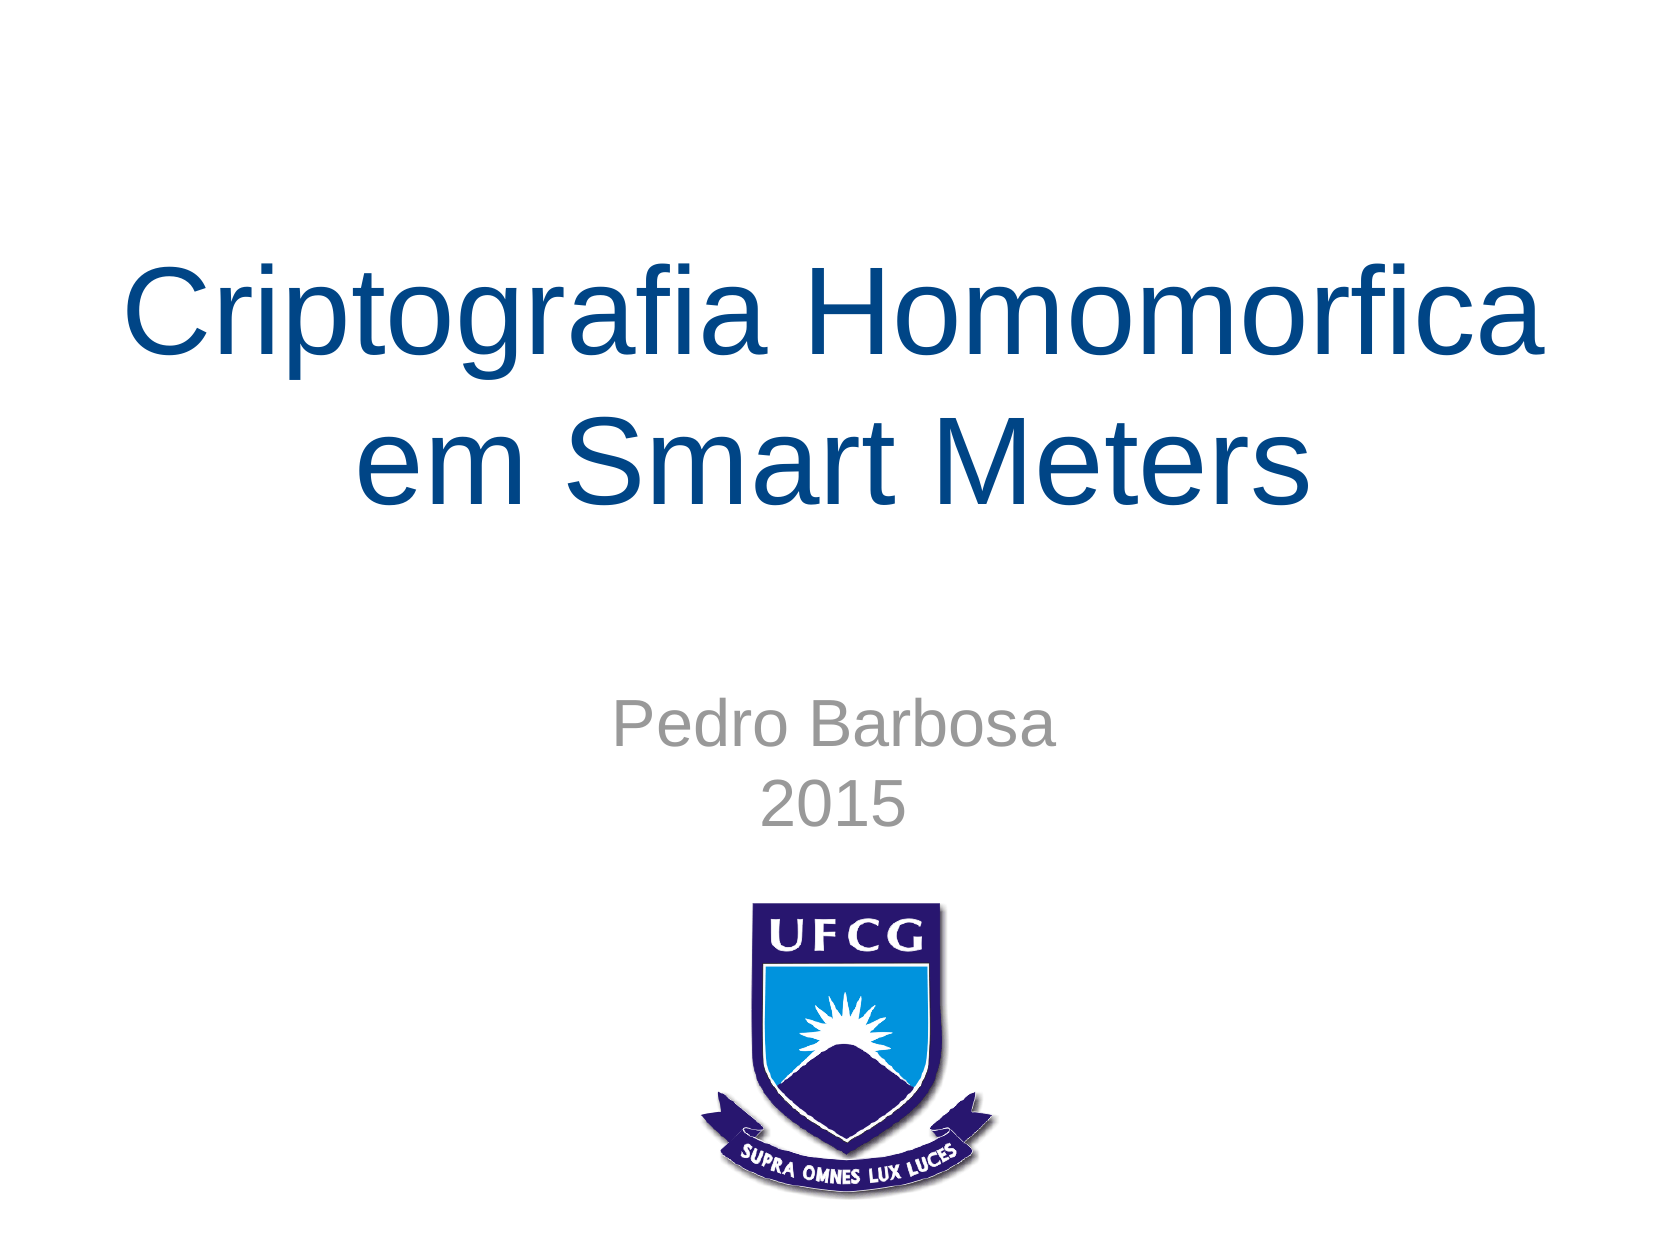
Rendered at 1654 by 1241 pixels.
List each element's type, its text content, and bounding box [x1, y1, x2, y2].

title Criptografia Homomorfica em Smart Meters Pedro Barbosa 2015 [90, 164, 1579, 906]
picture [699, 903, 1000, 1200]
